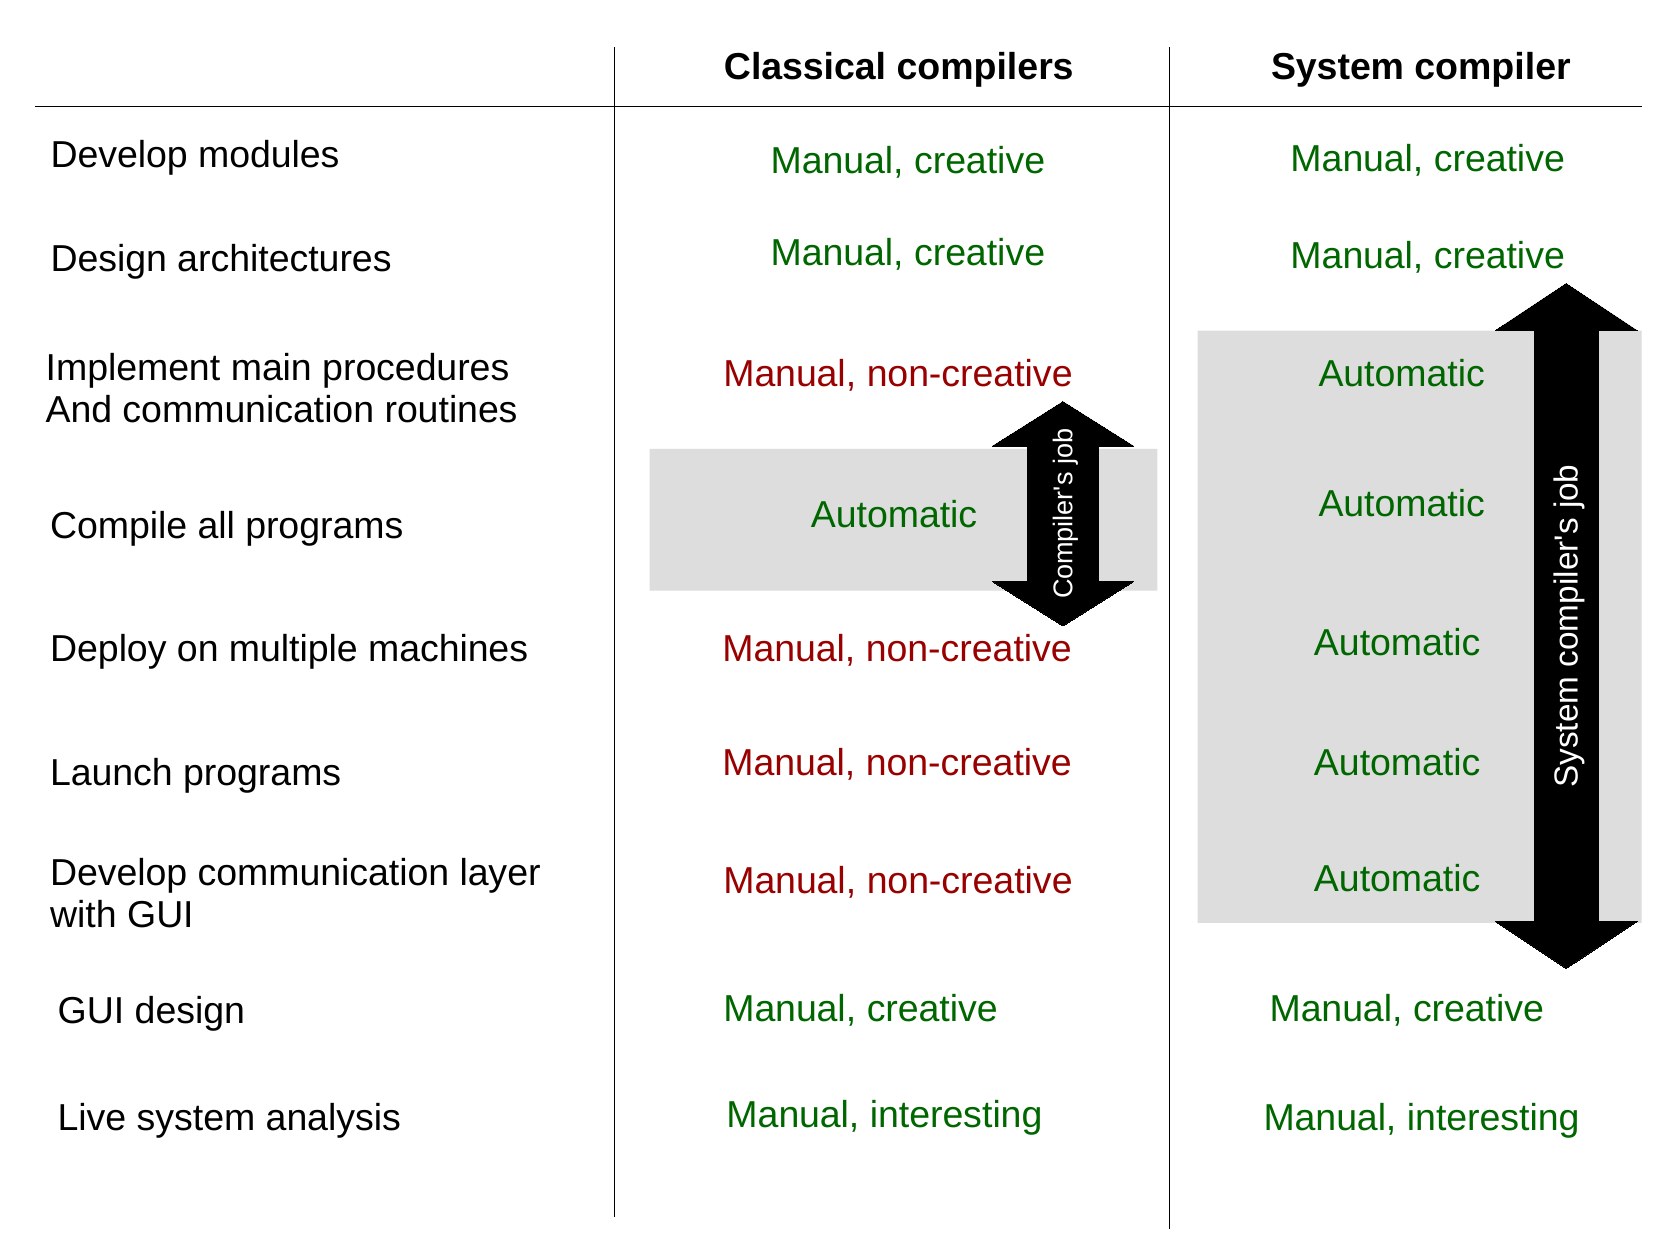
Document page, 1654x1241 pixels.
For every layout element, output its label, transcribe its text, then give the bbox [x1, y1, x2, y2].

text_box Manual, non-creative [708, 852, 1088, 910]
text_box Manual, creative [755, 132, 1061, 189]
text_box Compile all programs [35, 497, 419, 555]
text_box Design architectures [35, 230, 407, 288]
text_box Automatic [796, 486, 993, 544]
text_box Manual, non-creative [707, 734, 1087, 792]
text_box Deploy on multiple machines [35, 620, 544, 677]
text_box Compiler's job [992, 401, 1134, 626]
text_box GUI design [42, 982, 260, 1040]
text_box [1099, 448, 1158, 591]
text_box Manual, non-creative [707, 620, 1087, 677]
text_box Manual, creative [708, 980, 1013, 1038]
text_box Manual, creative [1275, 226, 1580, 284]
text_box [649, 448, 1027, 591]
text_box [1197, 330, 1534, 923]
text_box Manual, non-creative [708, 344, 1088, 402]
text_box Automatic [1303, 474, 1501, 532]
text_box Automatic [1299, 850, 1496, 908]
text_box Implement main procedures And communication routines [30, 338, 533, 438]
text_box Manual, interesting [711, 1086, 1058, 1144]
text_box Develop communication layer with GUI [35, 844, 556, 944]
text_box Automatic [1299, 614, 1496, 671]
text_box Develop modules [35, 126, 355, 184]
text_box Automatic [1299, 734, 1496, 792]
text_box [1599, 330, 1642, 923]
text_box System compiler's job [1495, 283, 1638, 969]
text_box Manual, creative [1254, 980, 1560, 1038]
text_box Live system analysis [42, 1088, 416, 1146]
text_box Classical compilers [709, 37, 1089, 95]
text_box Automatic [1303, 344, 1501, 402]
text_box Manual, creative [1275, 129, 1580, 187]
text_box Manual, interesting [1248, 1088, 1595, 1146]
text_box System compiler [1256, 37, 1586, 95]
text_box Manual, creative [755, 224, 1061, 282]
text_box Launch programs [35, 744, 357, 801]
